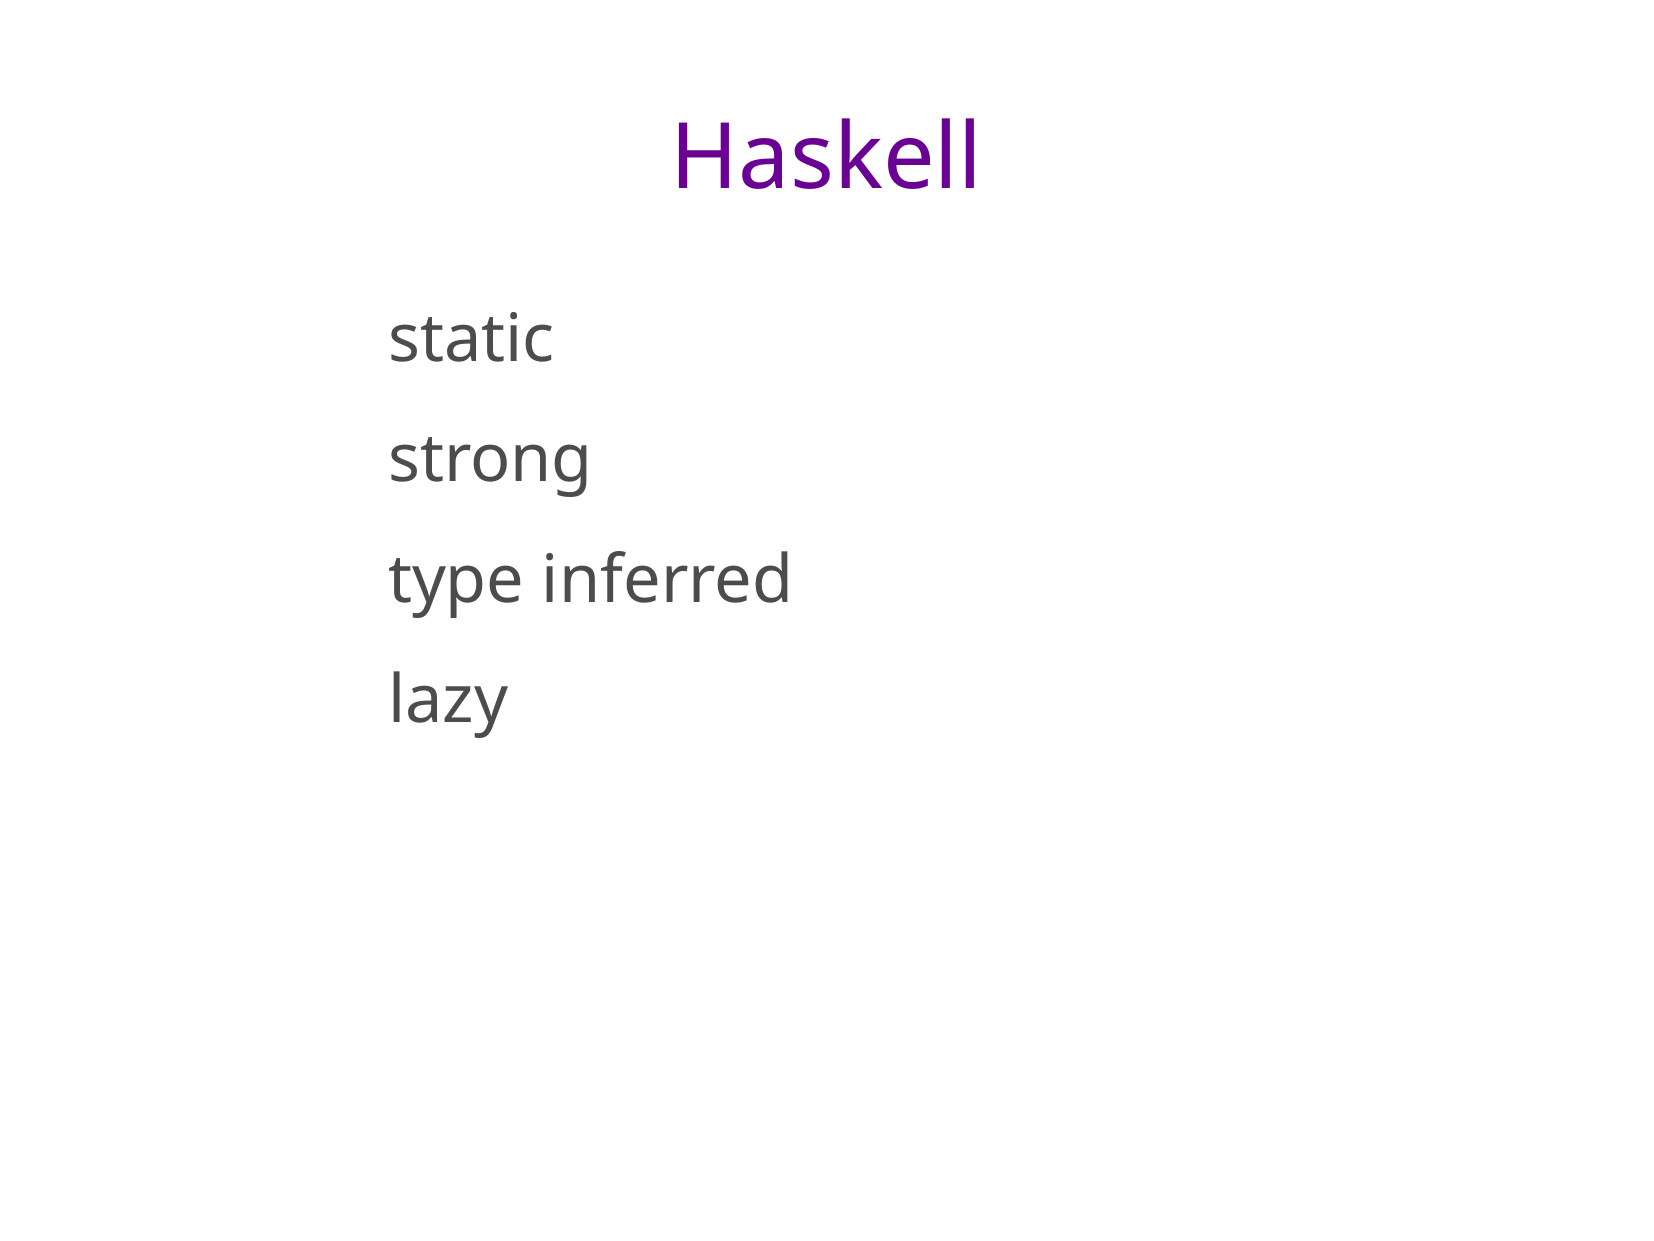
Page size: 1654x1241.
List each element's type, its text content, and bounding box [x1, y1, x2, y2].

list static strong type inferred lazy [317, 290, 1337, 1010]
title Haskell [82, 49, 1571, 257]
